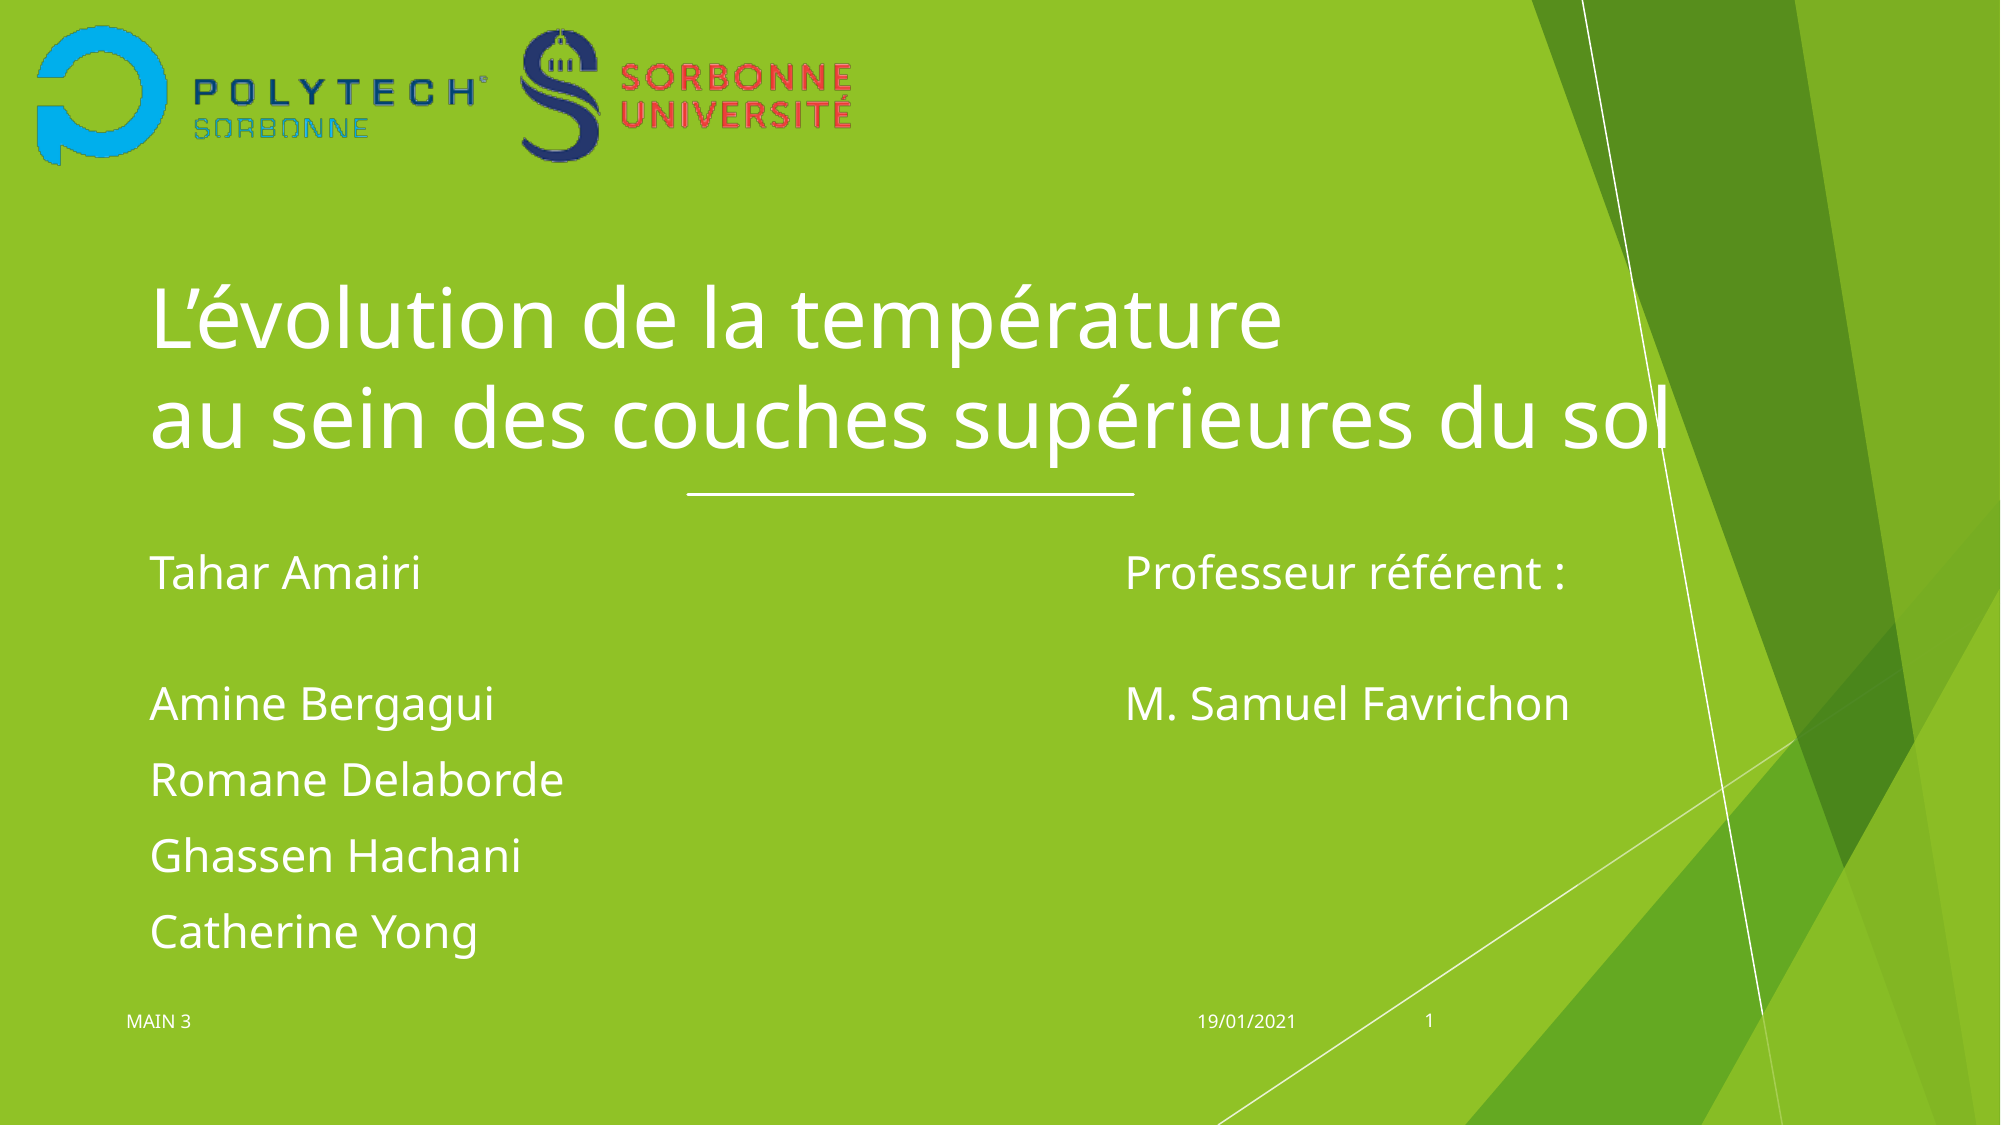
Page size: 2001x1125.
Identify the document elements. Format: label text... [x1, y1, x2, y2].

picture [25, 23, 868, 169]
text_box MAIN 3 [111, 991, 1145, 1051]
subtitle Tahar Amairi Professeur référent : Amine Bergagui M. Samuel Favrichon Romane Delaborde Ghassen Hachani Catherine Yong [134, 536, 1600, 950]
text_box 17 [1409, 991, 1522, 1051]
text_box [0, 0, 2000, 1125]
text_box 19/01/2021 [1181, 991, 1332, 1051]
text_box L’évolution de la température au sein des couches supérieures du sol [134, 168, 1866, 474]
